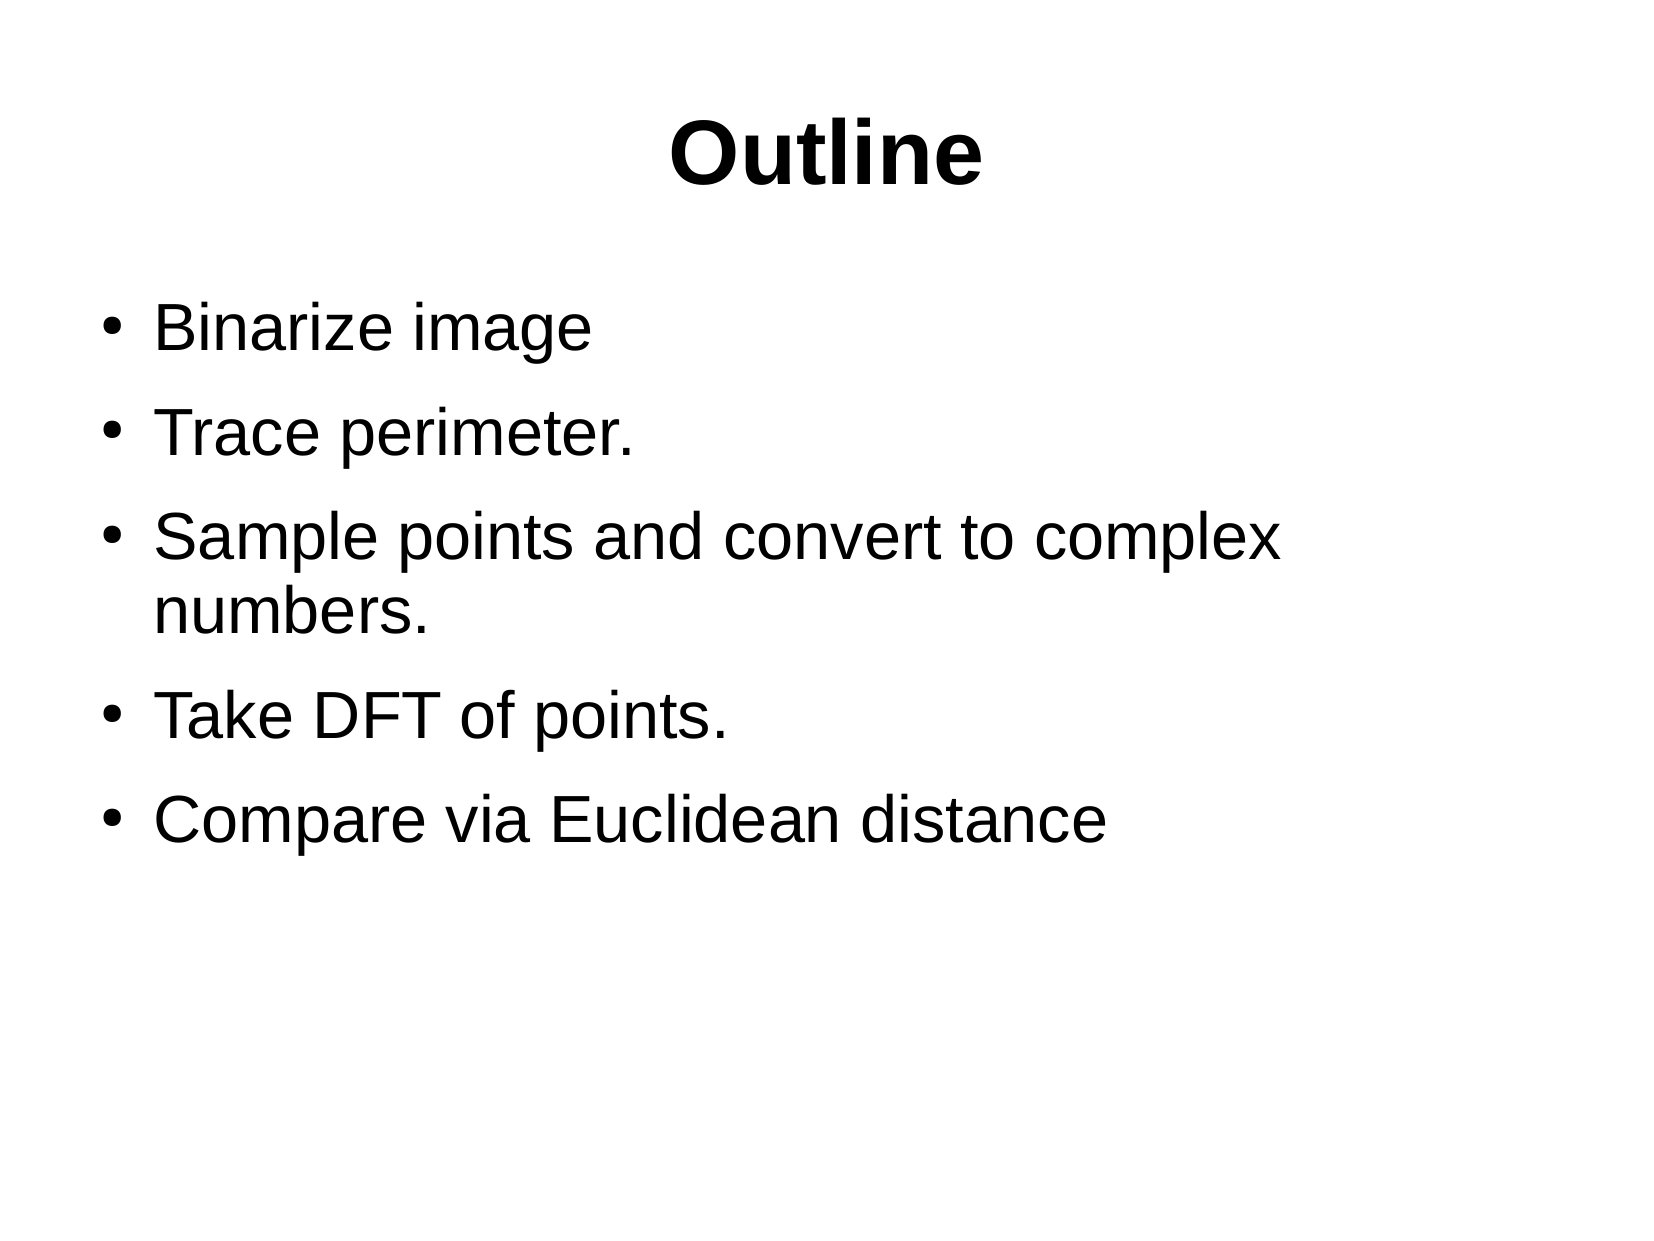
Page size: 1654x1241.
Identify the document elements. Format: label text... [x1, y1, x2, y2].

list Binarize image Trace perimeter. Sample points and convert to complex numbers. Take DFT of points. Compare via Euclidean distance [82, 290, 1571, 1010]
title Outline [82, 49, 1571, 257]
